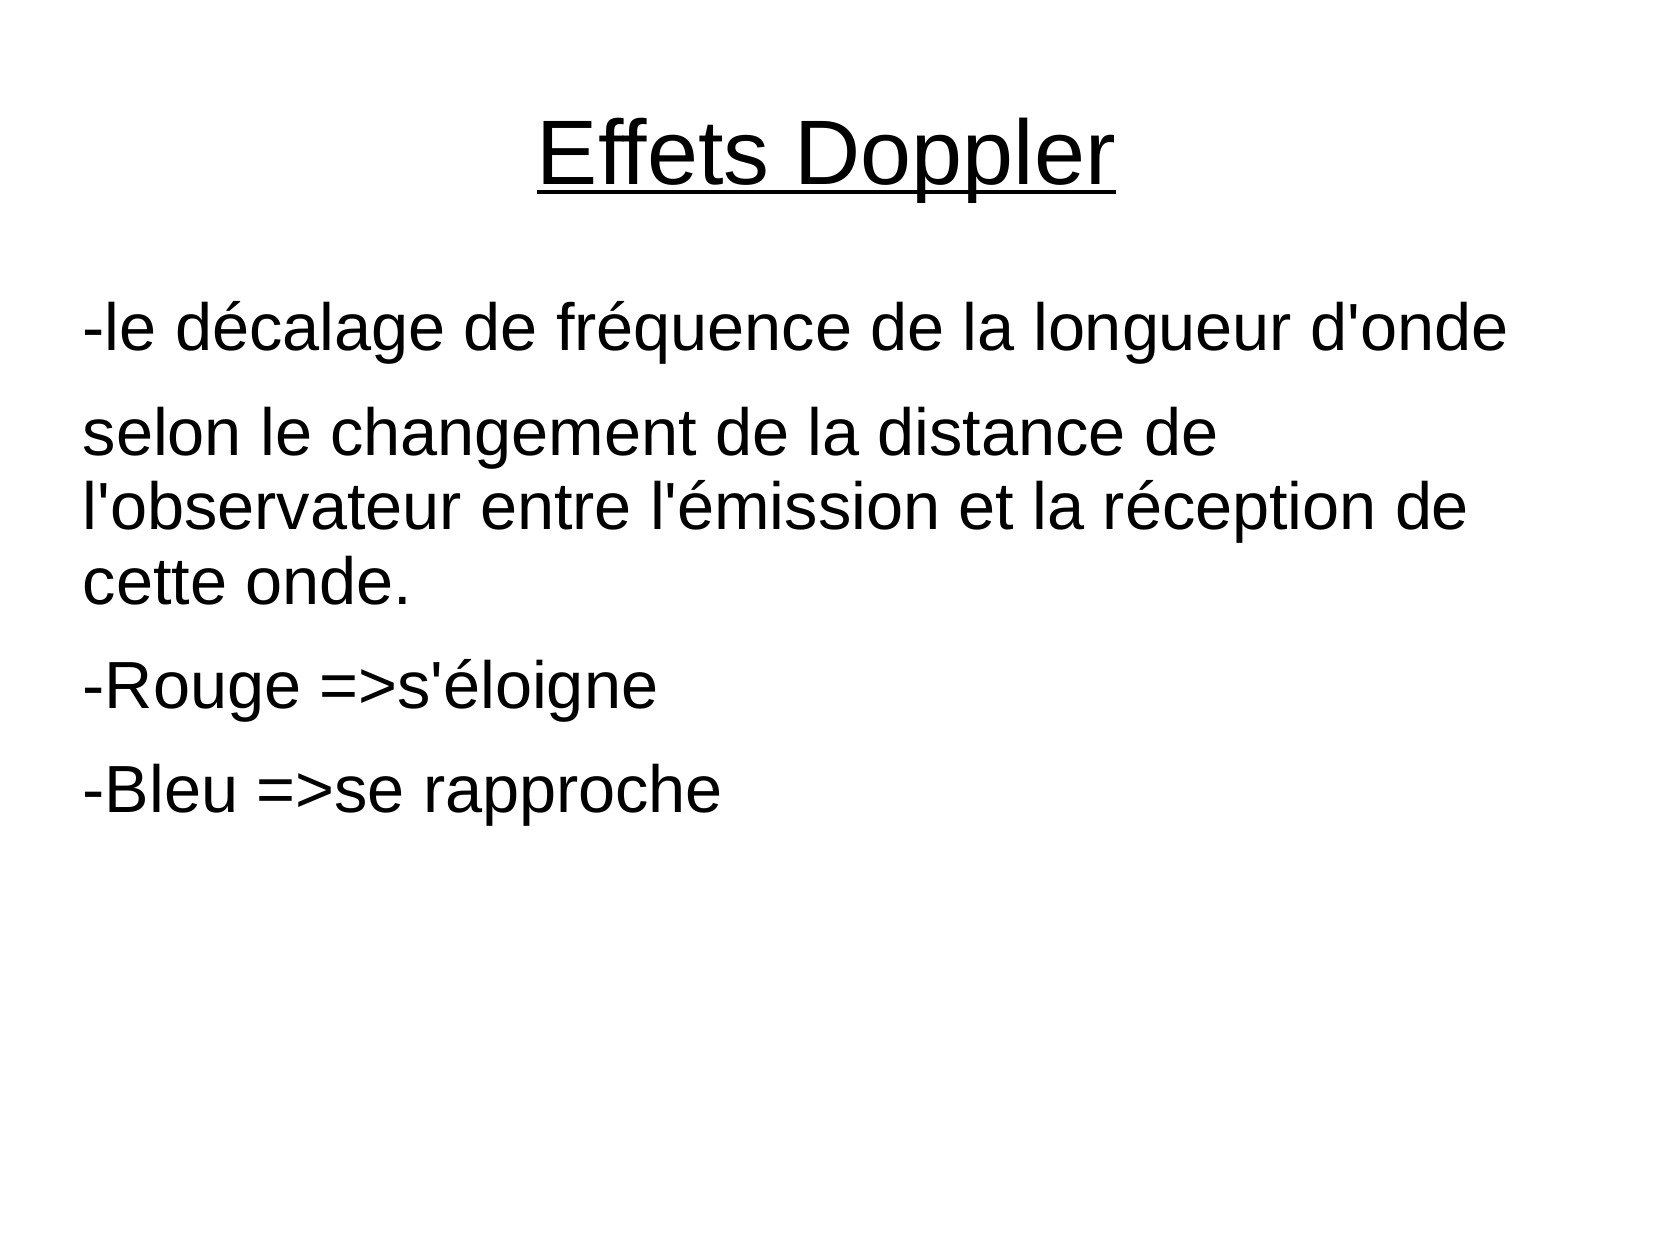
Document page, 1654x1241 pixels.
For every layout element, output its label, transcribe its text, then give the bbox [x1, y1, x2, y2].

list -le décalage de fréquence de la longueur d'onde selon le changement de la distance de l'observateur entre l'émission et la réception de cette onde. -Rouge =>s'éloigne -Bleu =>se rapproche [82, 290, 1571, 1109]
title Effets Doppler [82, 49, 1571, 257]
